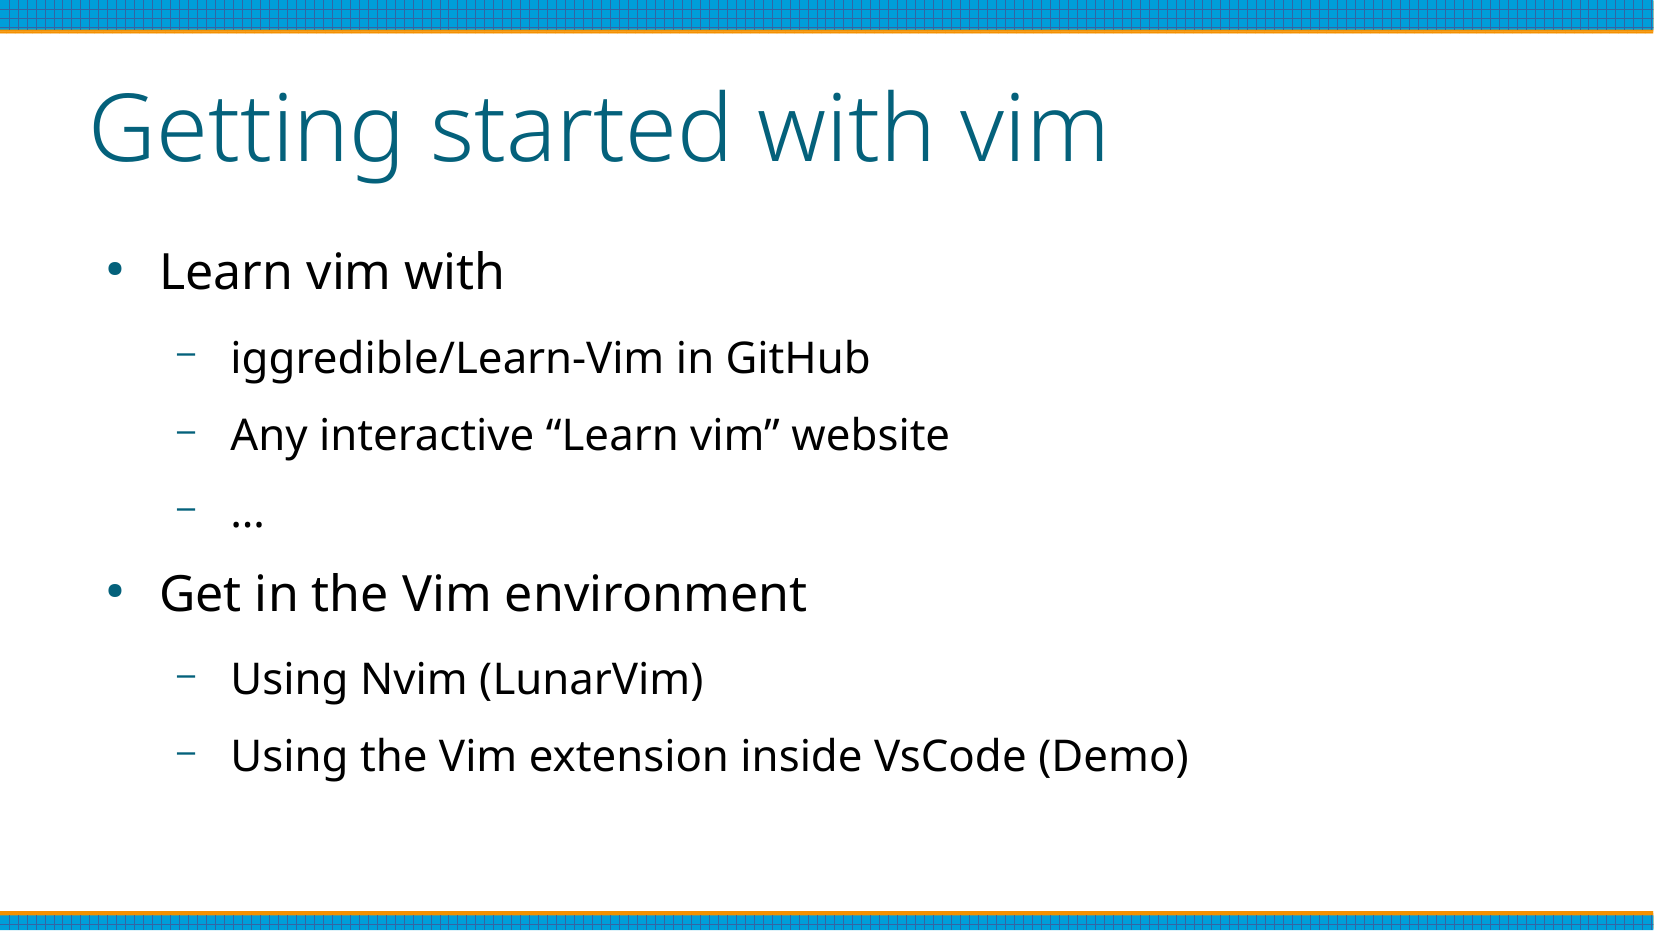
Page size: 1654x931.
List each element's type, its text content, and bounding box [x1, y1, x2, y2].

list Learn vim with iggredible/Learn-Vim in GitHub Any interactive “Learn vim” website … Get in the Vim environment Using Nvim (LunarVim) Using the Vim extension inside VsCode (Demo) [88, 236, 1565, 901]
title Getting started with vim [88, 44, 1565, 207]
